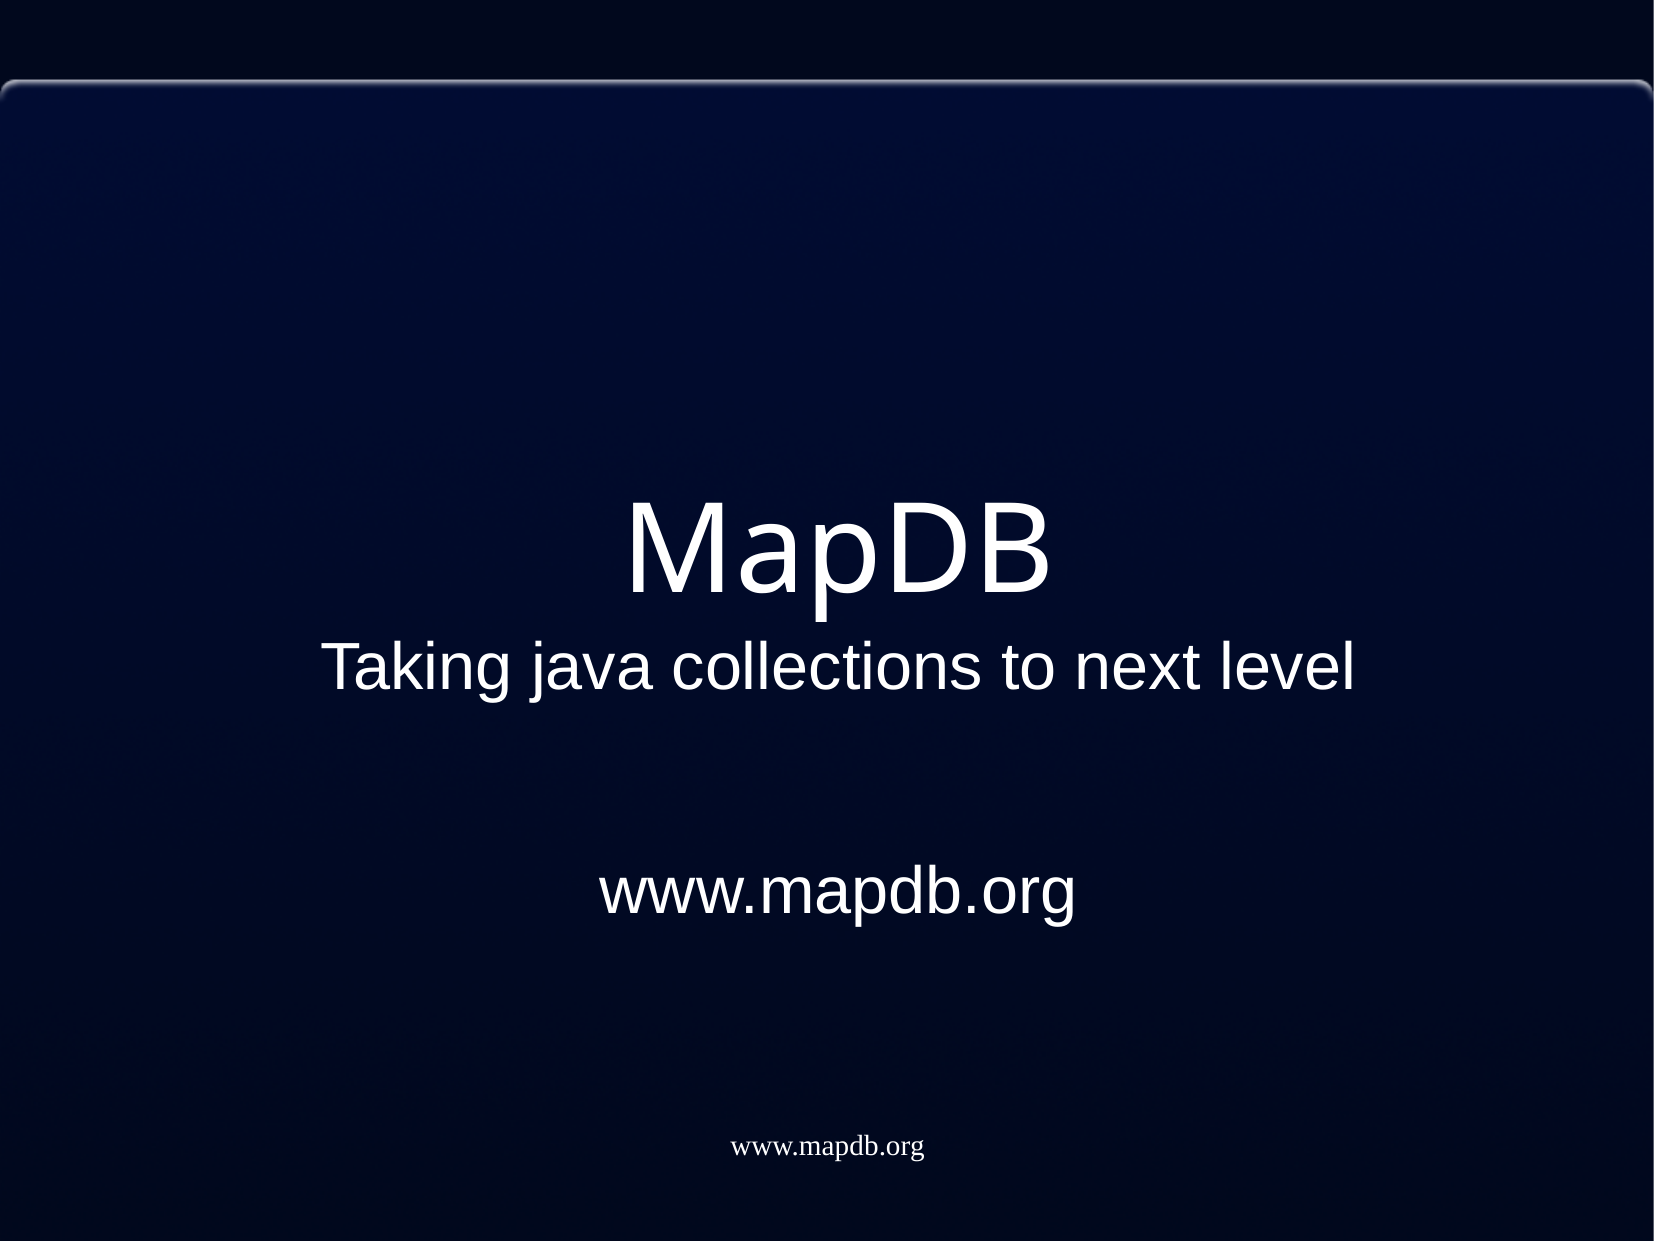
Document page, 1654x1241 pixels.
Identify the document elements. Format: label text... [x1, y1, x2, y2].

picture [0, 0, 1654, 1241]
subtitle MapDB Taking java collections to next level www.mapdb.org [94, 129, 1583, 1087]
